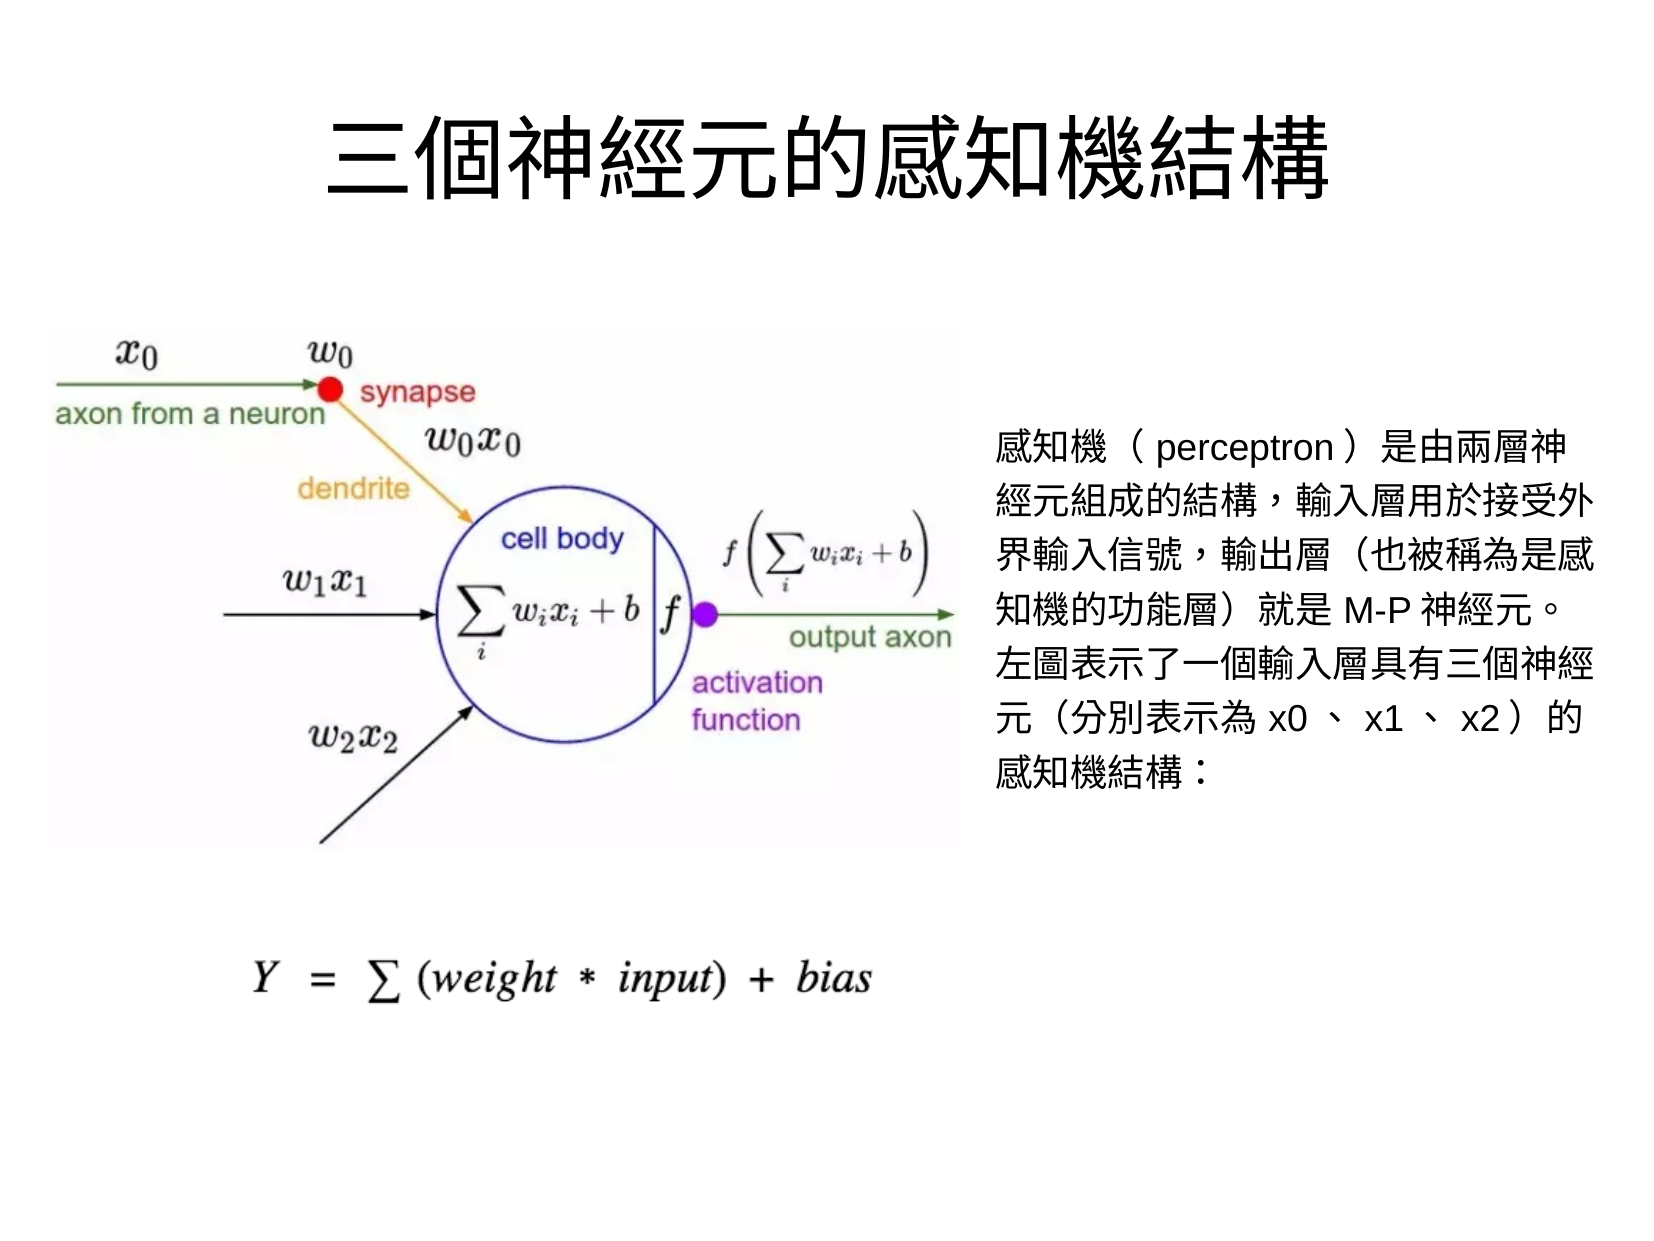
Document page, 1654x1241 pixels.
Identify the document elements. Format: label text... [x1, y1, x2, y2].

picture [47, 330, 959, 851]
text_box 感知機（perceptron）是由兩層神經元組成的結構，輸入層用於接受外界輸入信號，輸出層（也被稱為是感知機的功能層）就是M-P神經元。左圖表示了一個輸入層具有三個神經元（分別表示為x0、x1、x2）的感知機結構： [980, 367, 1619, 969]
title 三個神經元的感知機結構 [82, 49, 1571, 257]
picture [224, 904, 912, 1052]
